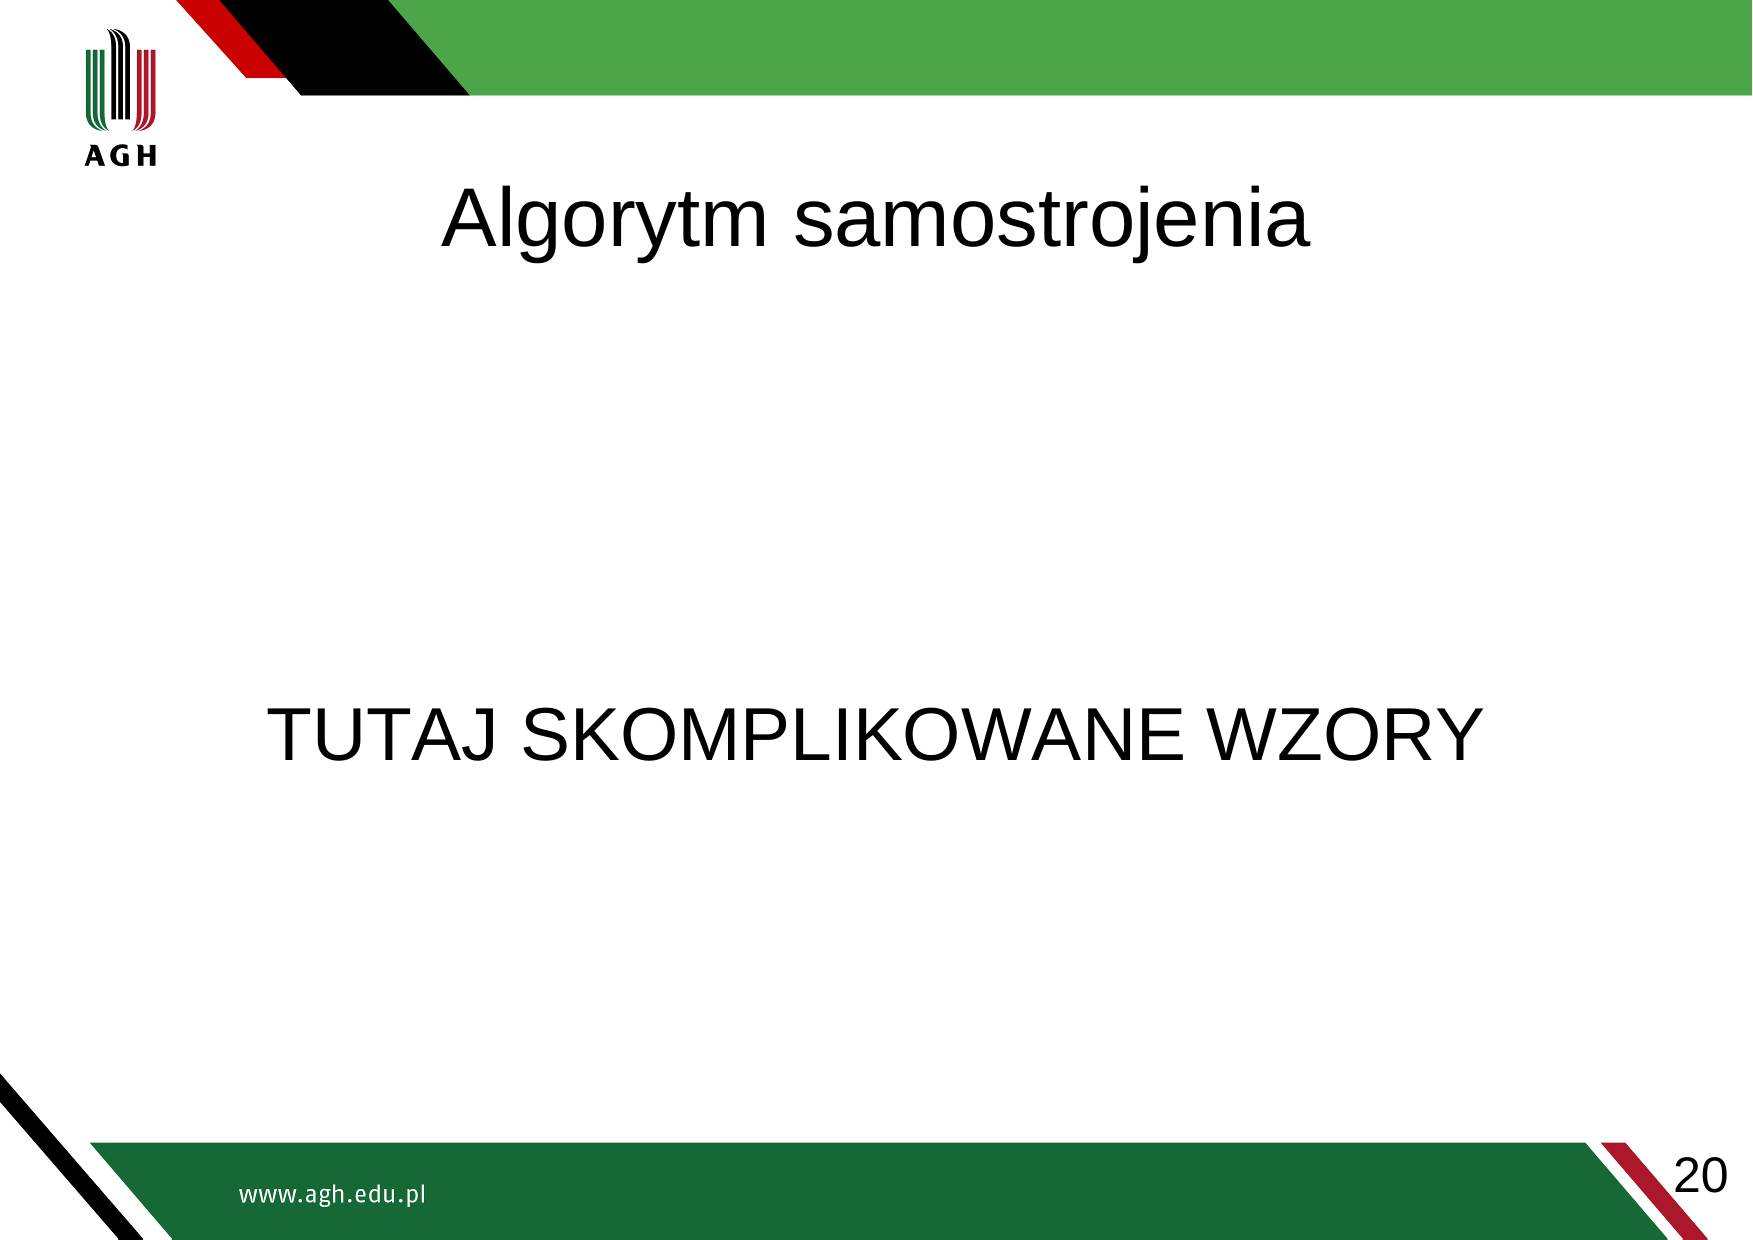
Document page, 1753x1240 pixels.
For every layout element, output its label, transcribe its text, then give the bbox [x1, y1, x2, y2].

subtitle TUTAJ SKOMPLIKOWANE WZORY [131, 358, 1622, 1103]
picture [0, 0, 1753, 1240]
title Algorytm samostrojenia [131, 110, 1622, 317]
